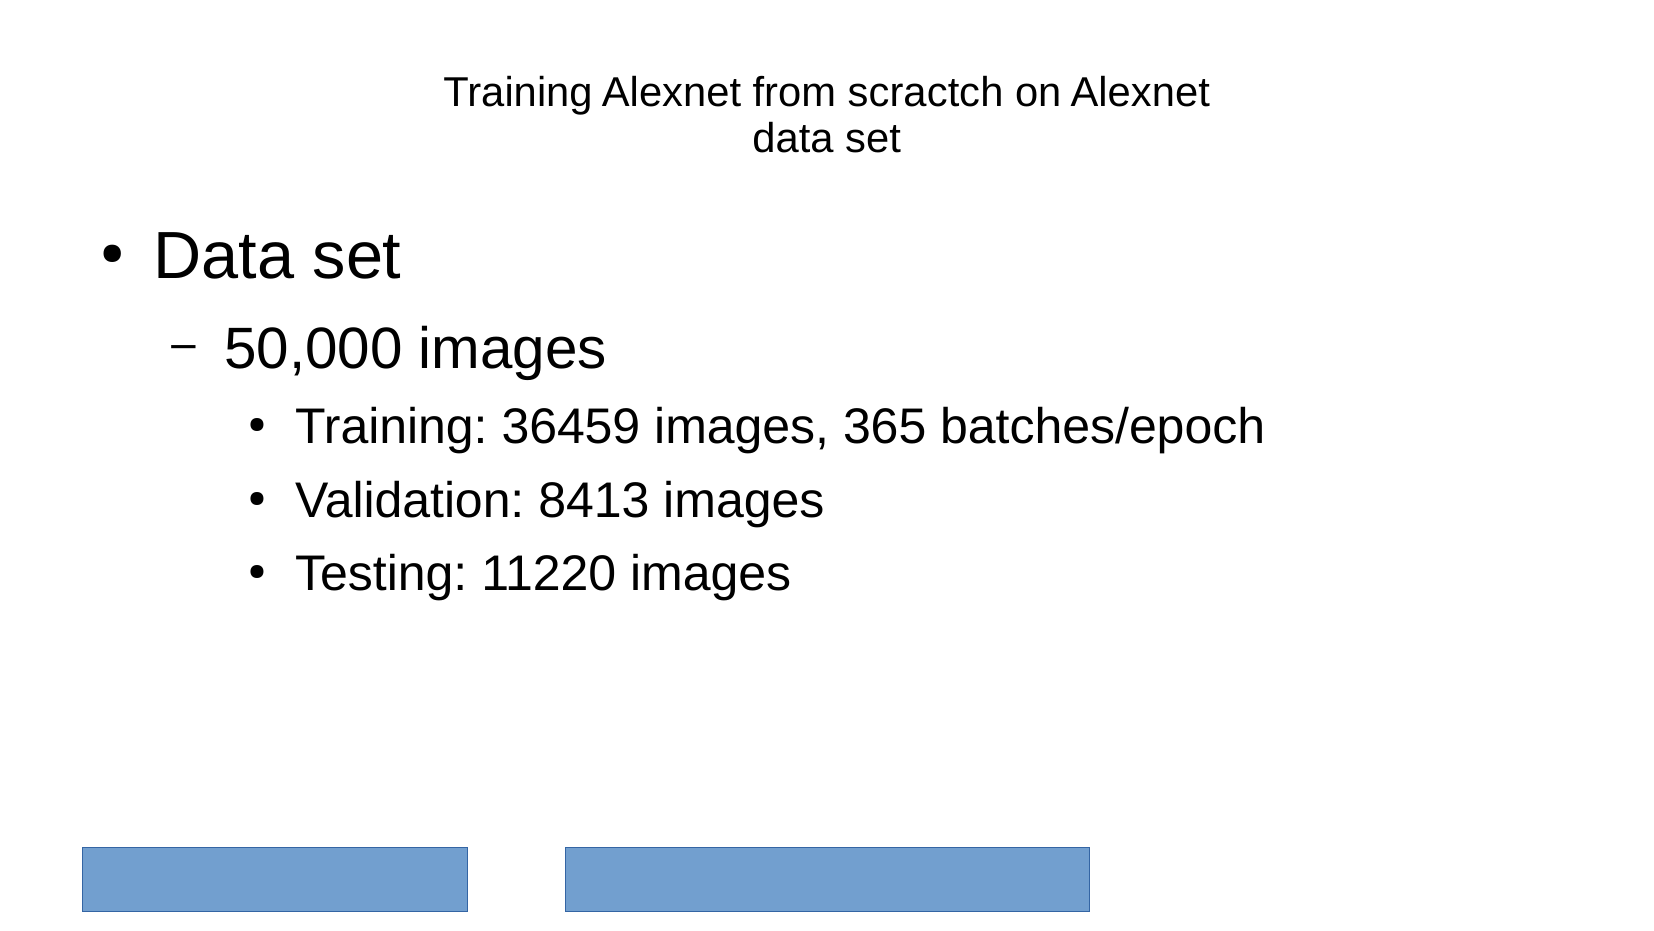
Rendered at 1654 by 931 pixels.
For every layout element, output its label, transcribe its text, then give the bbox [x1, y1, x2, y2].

list Data set 50,000 images Training: 36459 images, 365 batches/epoch Validation: 8413 images Testing: 11220 images [82, 217, 1571, 758]
title Training Alexnet from scractch on Alexnet data set [82, 37, 1571, 193]
